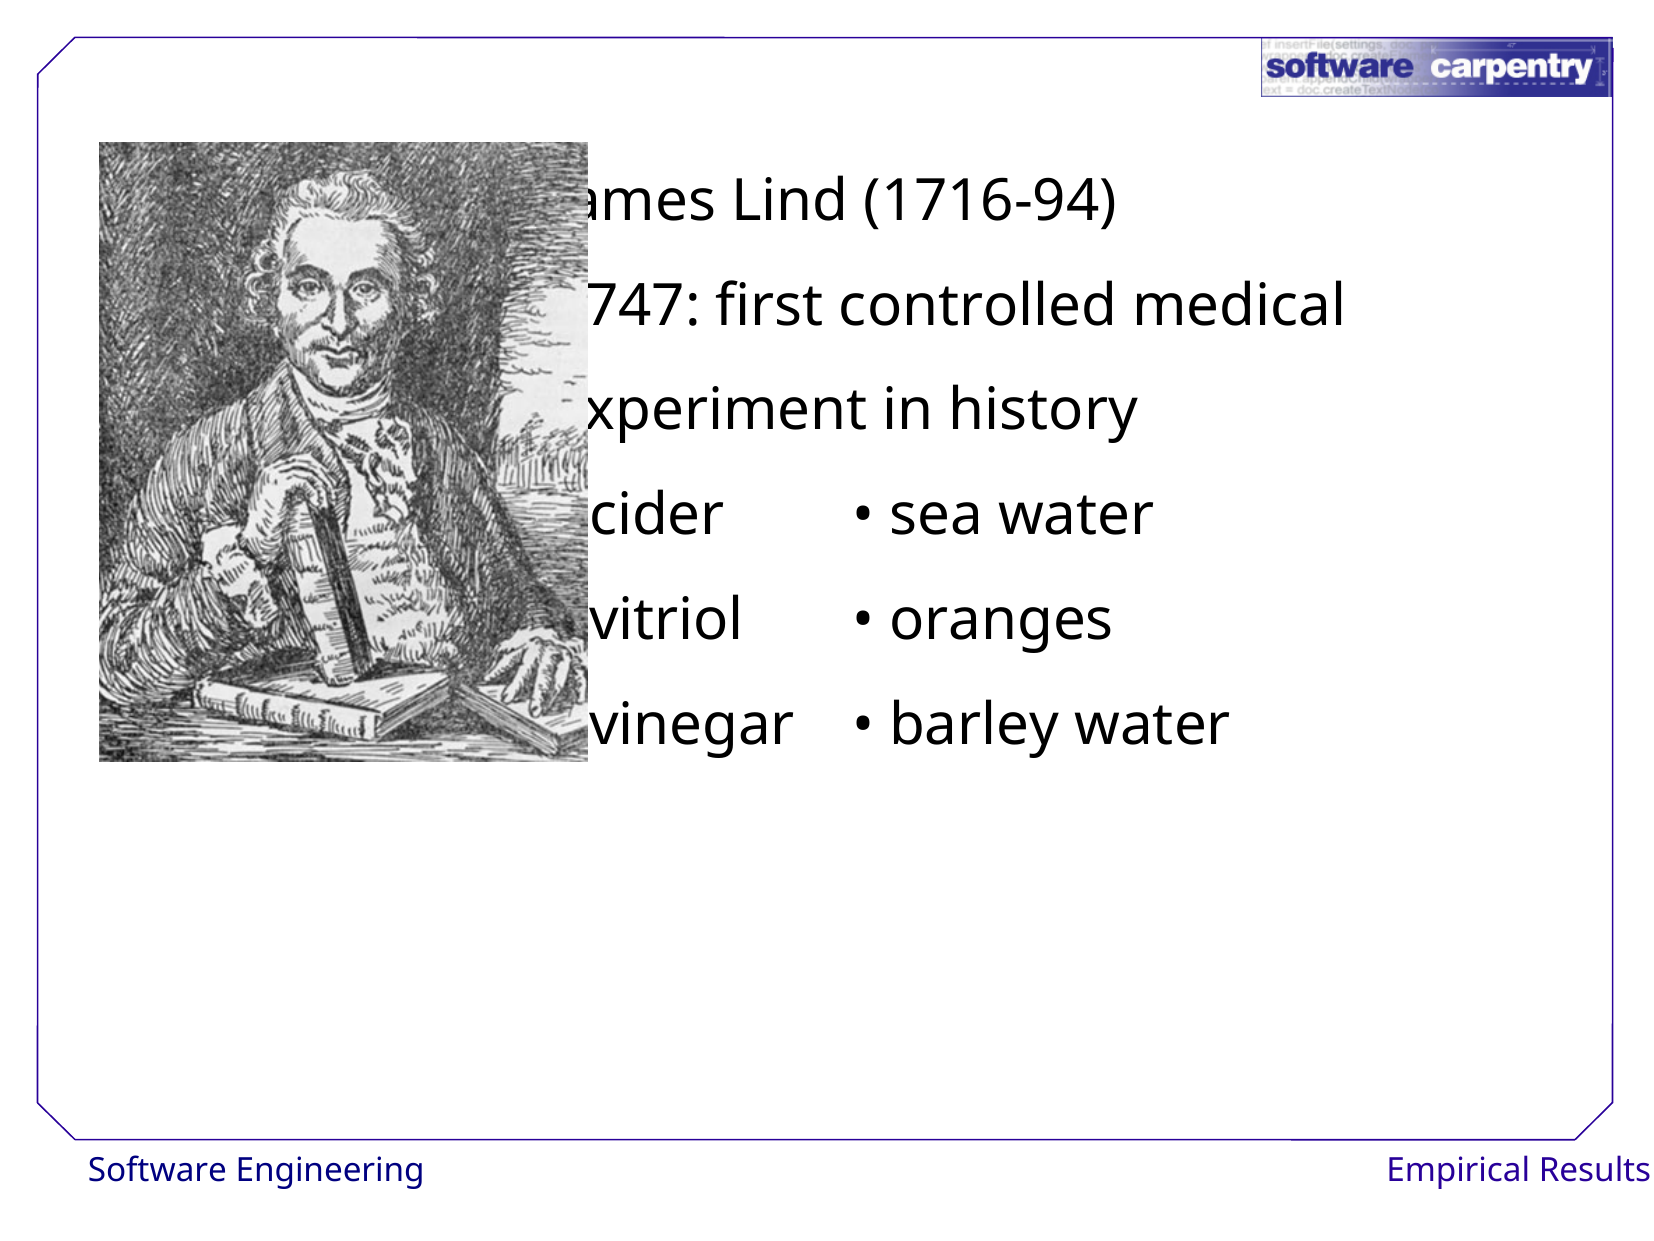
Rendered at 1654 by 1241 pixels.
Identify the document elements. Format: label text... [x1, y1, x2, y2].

picture [1261, 39, 1613, 97]
text_box James Lind (1716-94) 1747: first controlled medical experiment in history • cider • sea water • vitriol • oranges • vinegar • barley water [537, 119, 1511, 765]
picture [99, 142, 588, 762]
